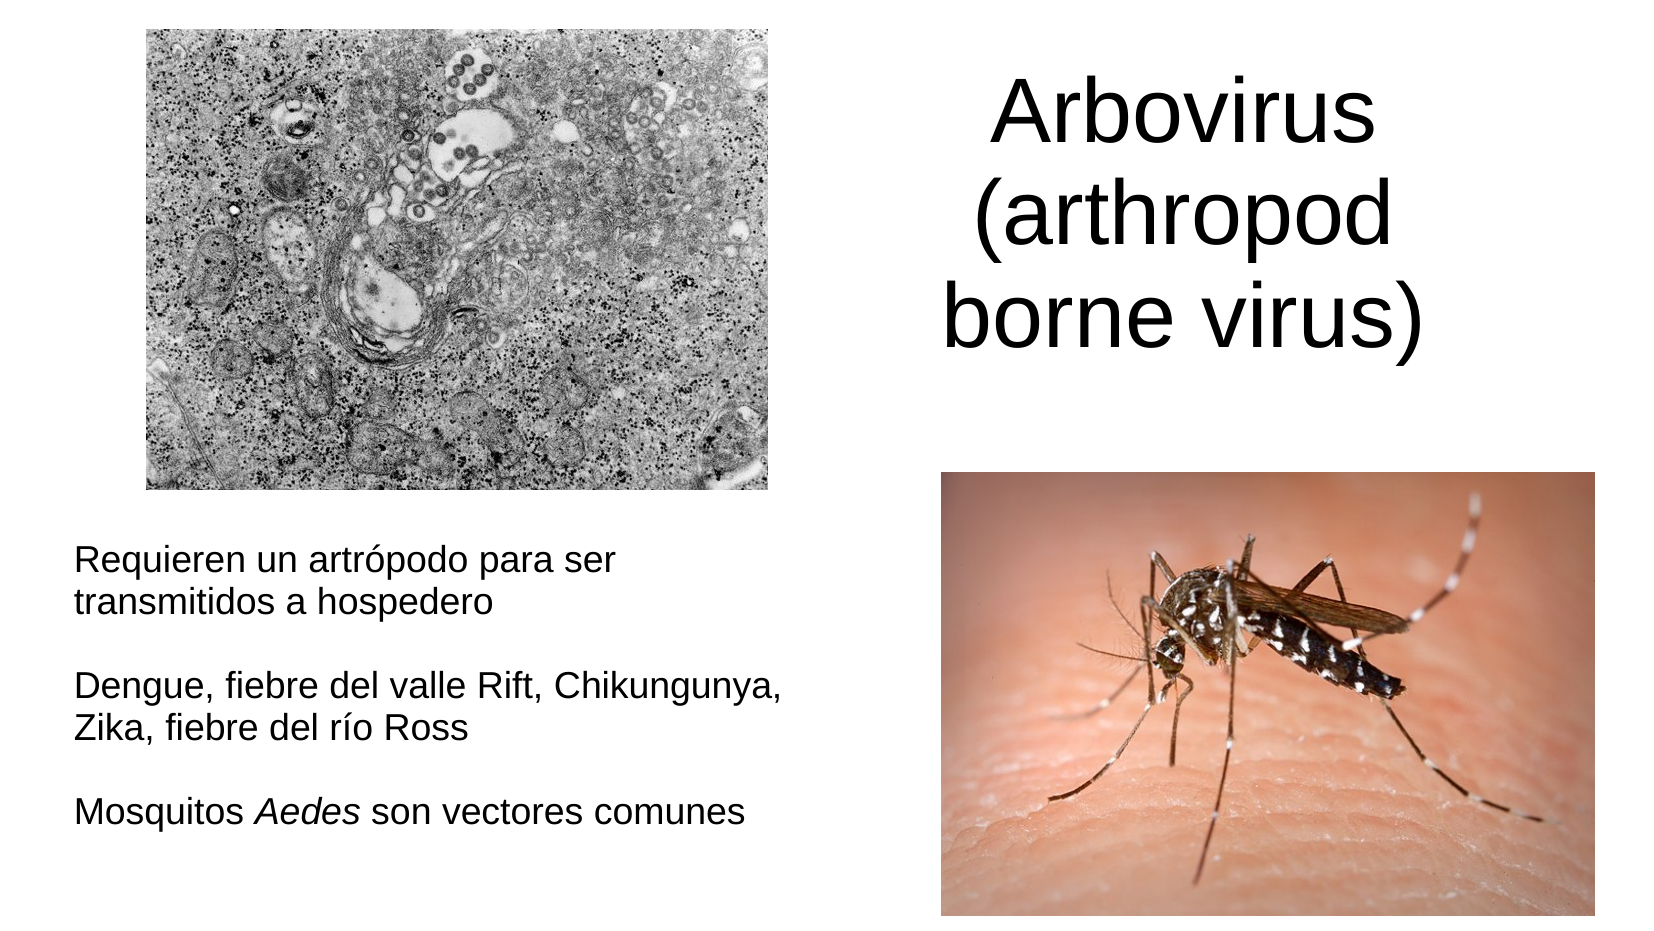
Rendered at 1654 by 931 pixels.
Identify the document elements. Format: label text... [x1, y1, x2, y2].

text_box Requieren un artrópodo para ser transmitidos a hospedero Dengue, fiebre del valle Rift, Chikungunya, Zika, fiebre del río Ross Mosquitos Aedes son vectores comunes [59, 531, 827, 841]
title Arbovirus (arthropod borne virus) [856, 59, 1512, 367]
picture [146, 29, 768, 490]
picture [941, 472, 1595, 916]
